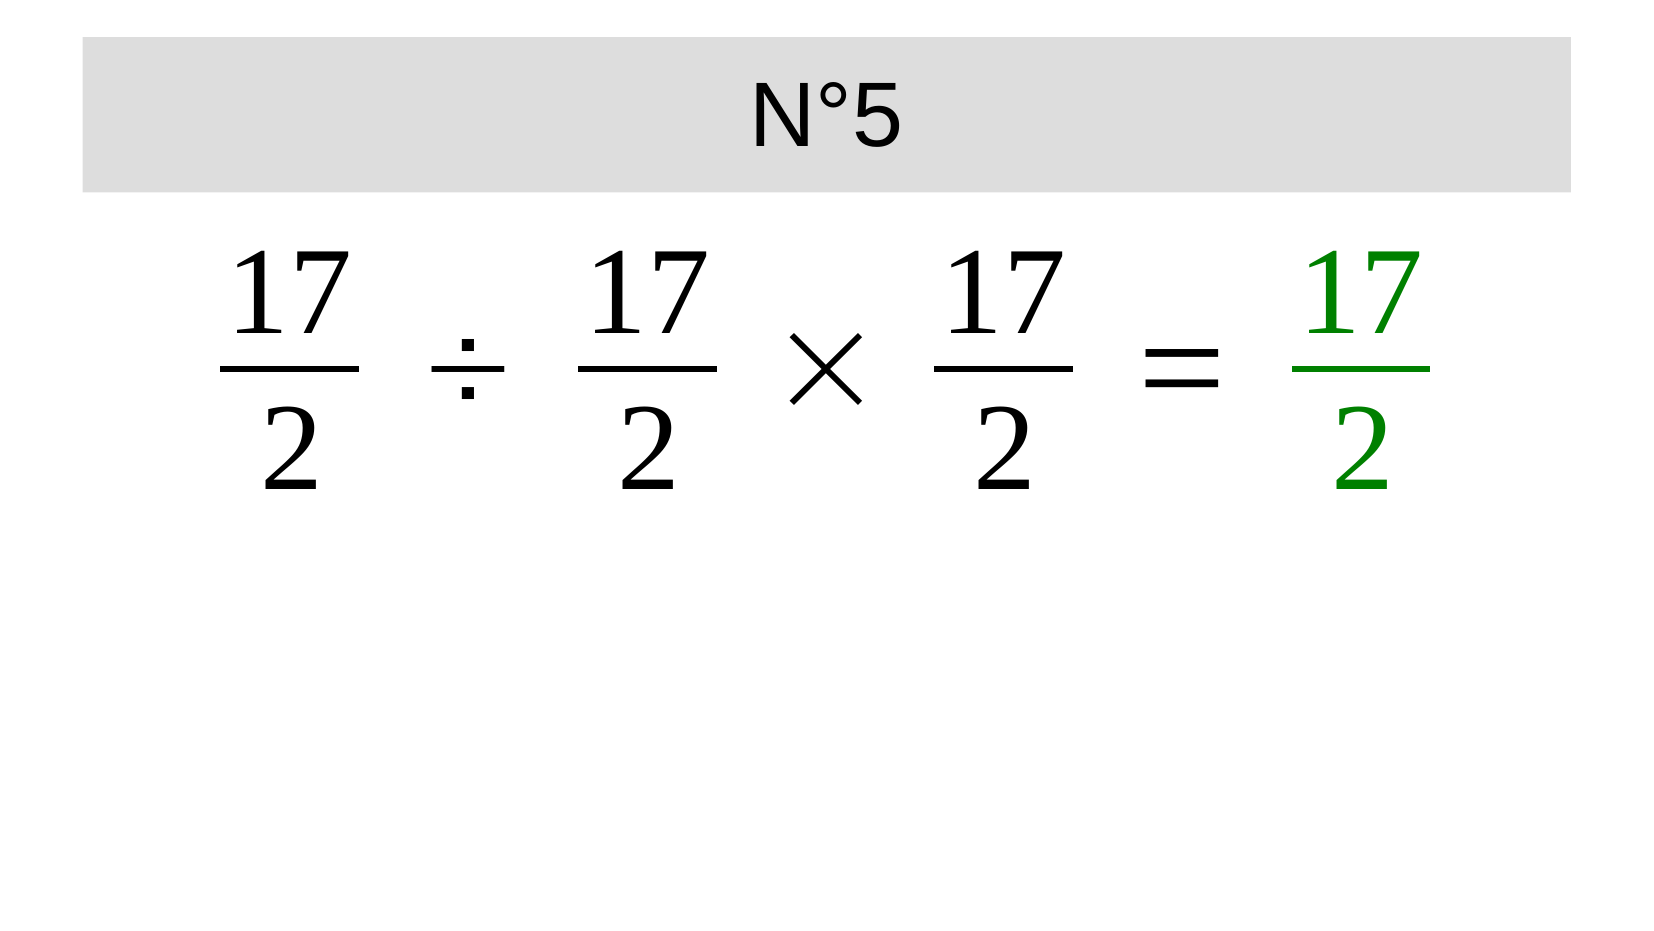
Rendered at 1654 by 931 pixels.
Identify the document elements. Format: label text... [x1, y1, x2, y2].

title N°5 [82, 37, 1571, 193]
chart [188, 222, 1444, 662]
